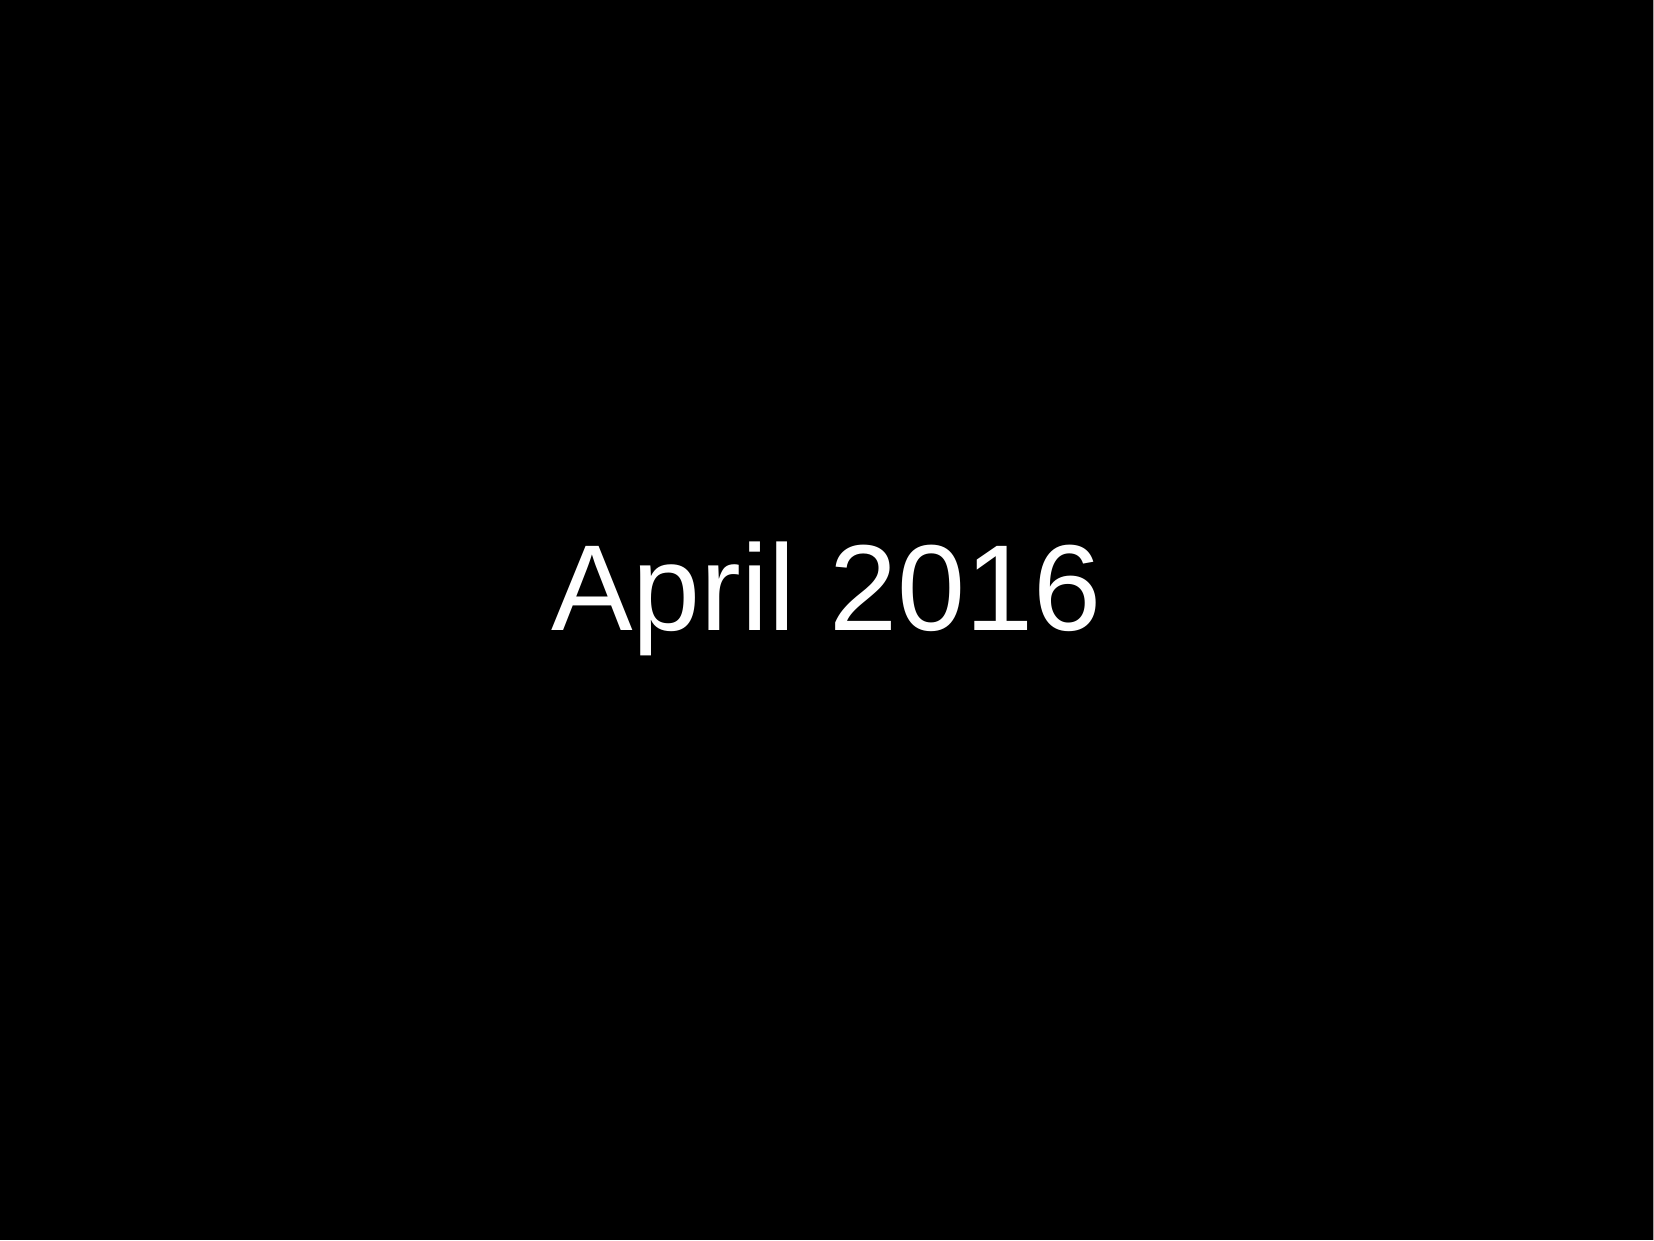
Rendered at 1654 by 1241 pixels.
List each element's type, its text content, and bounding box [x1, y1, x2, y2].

title April 2016 [82, 484, 1571, 692]
